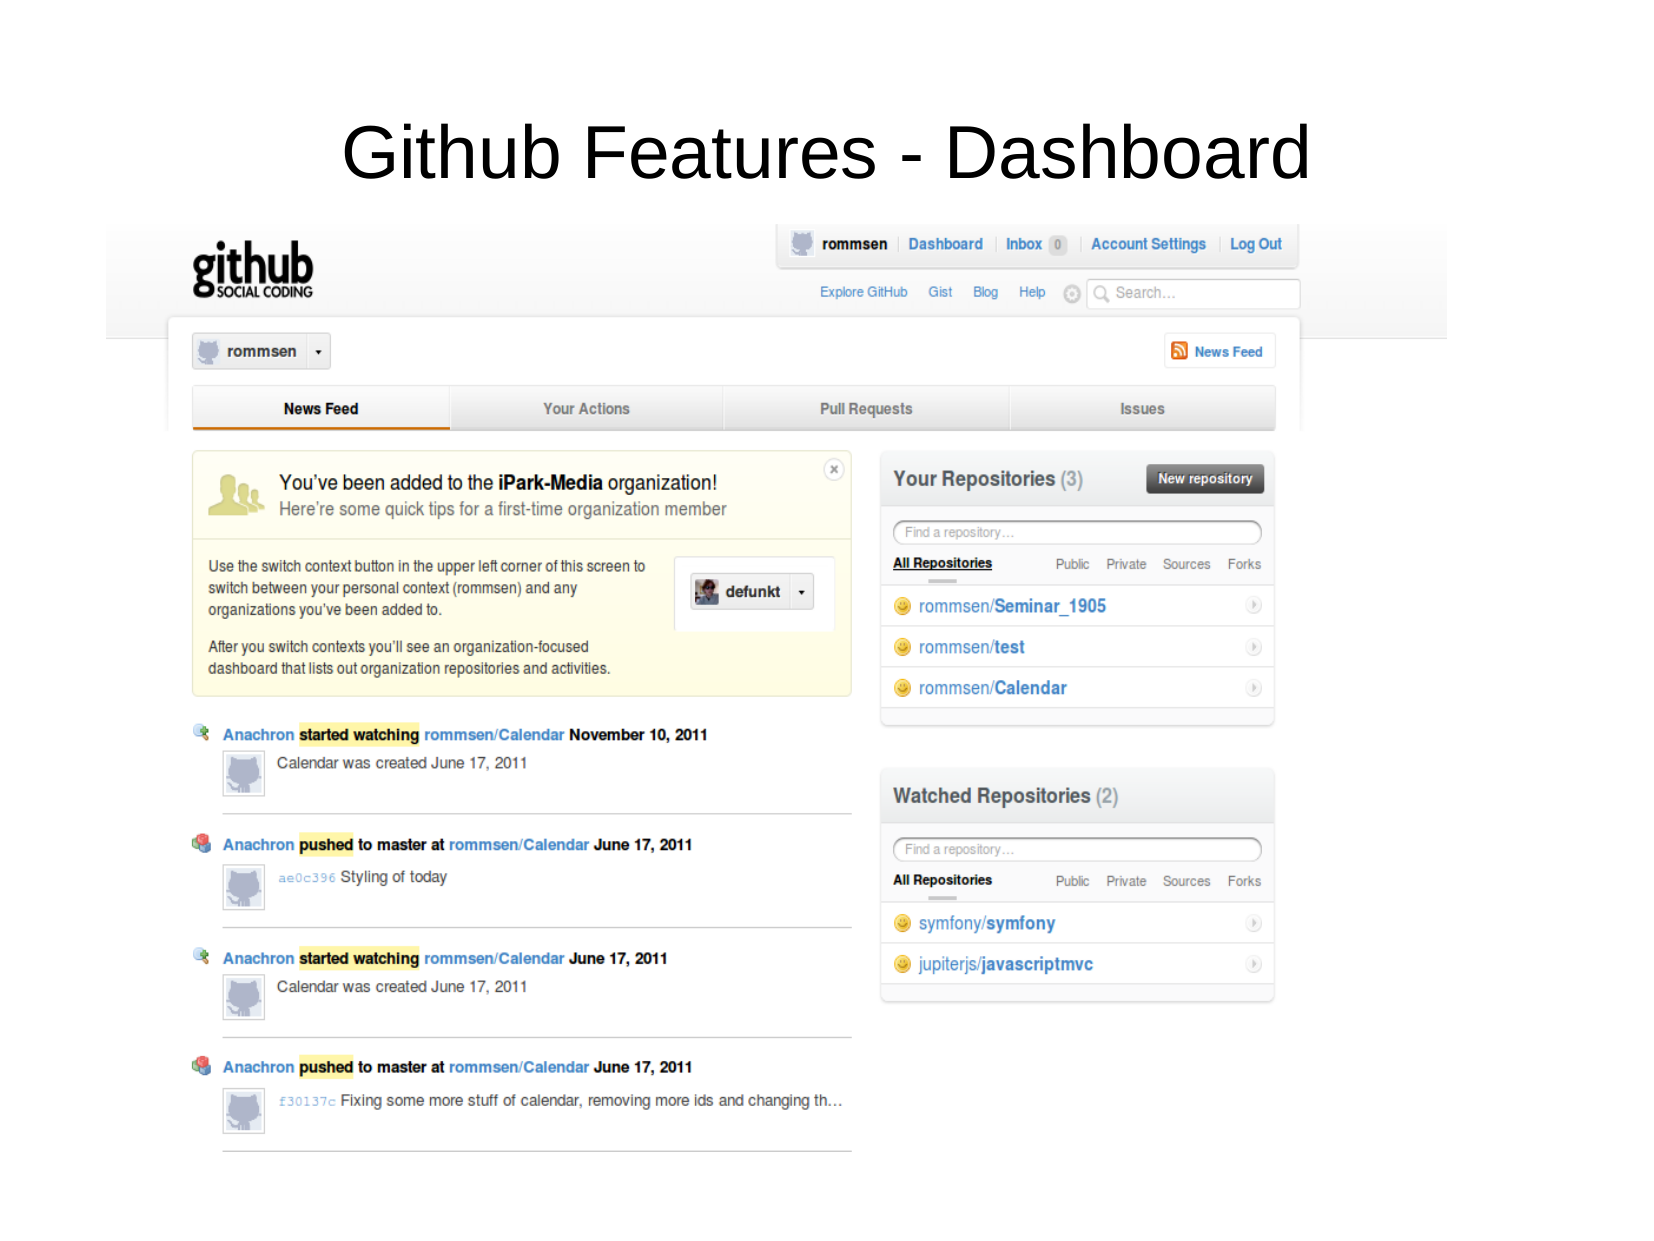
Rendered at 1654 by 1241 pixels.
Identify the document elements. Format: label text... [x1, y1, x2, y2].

picture [106, 224, 1447, 1152]
title Github Features - Dashboard [82, 49, 1571, 257]
